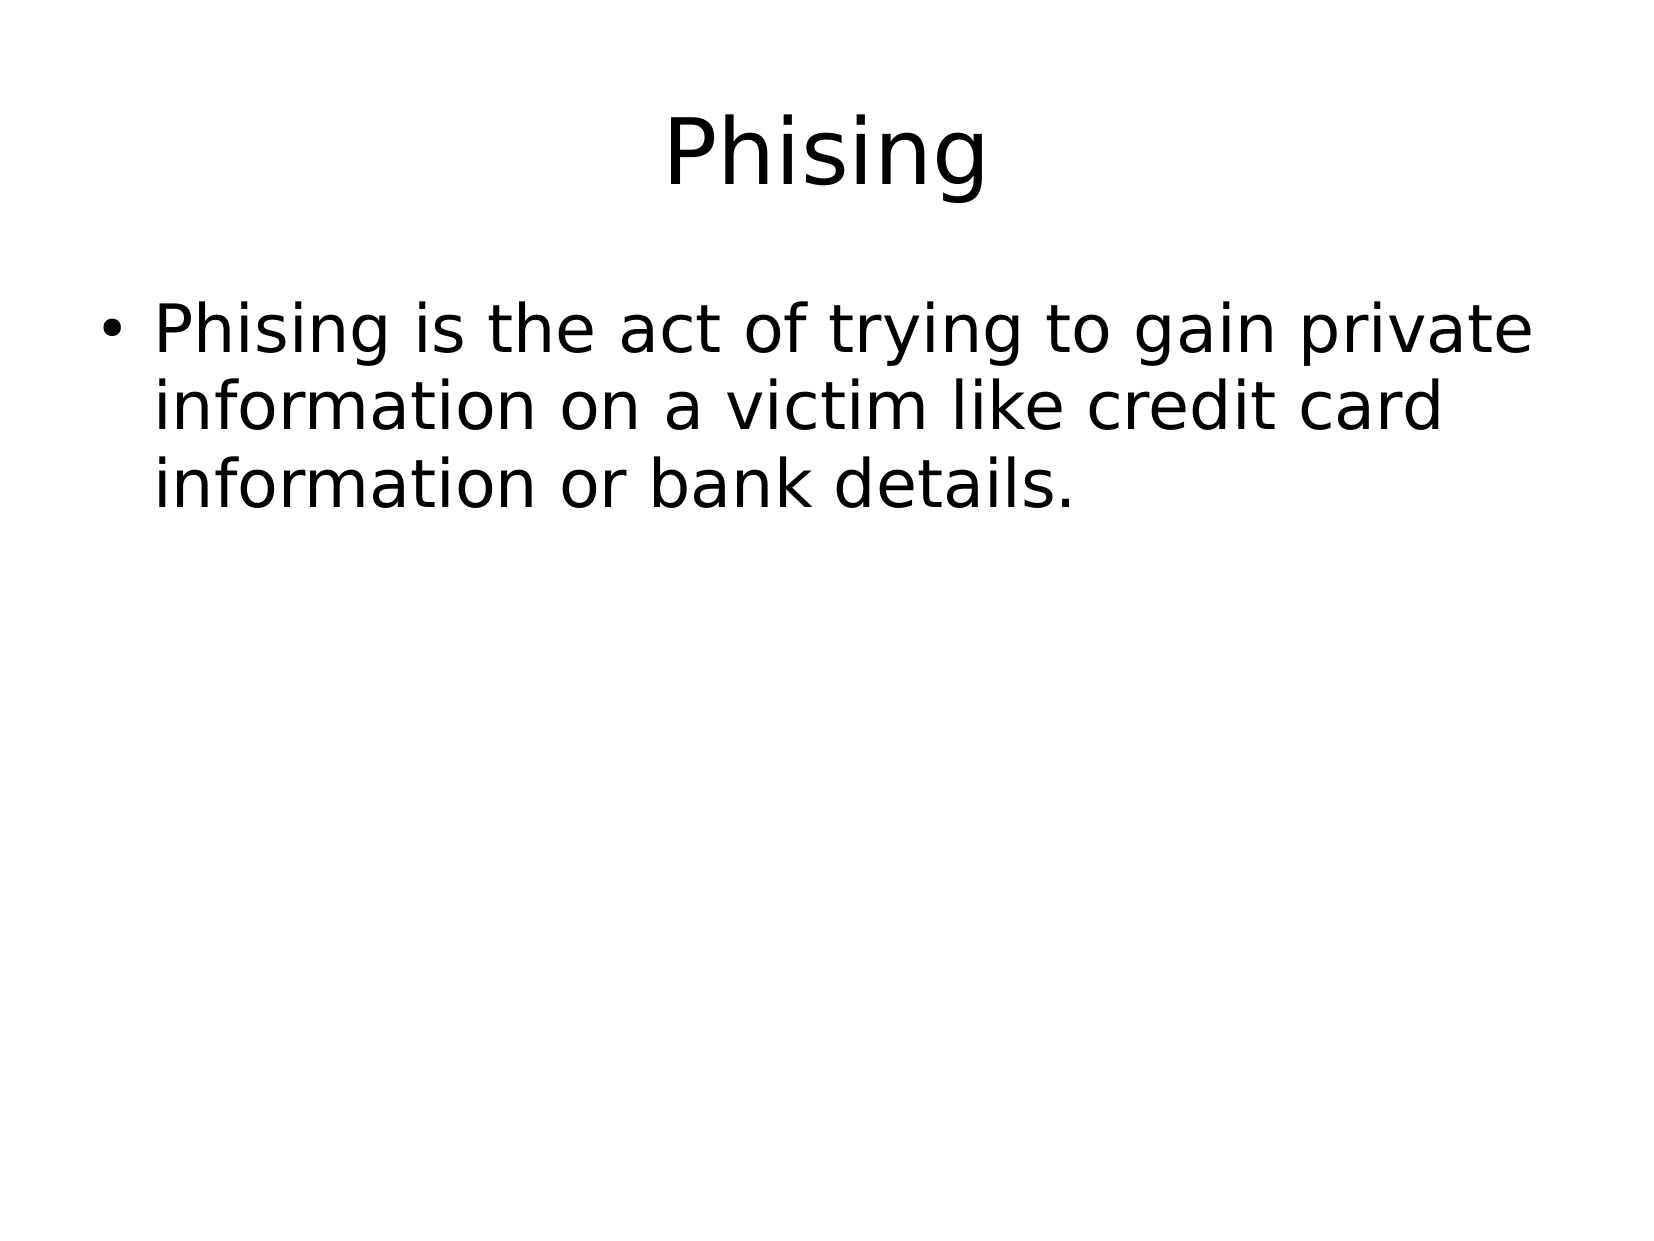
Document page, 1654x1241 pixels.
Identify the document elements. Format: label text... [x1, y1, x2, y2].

list Phising is the act of trying to gain private information on a victim like credit card information or bank details. [82, 290, 1571, 1010]
title Phising [82, 49, 1571, 257]
